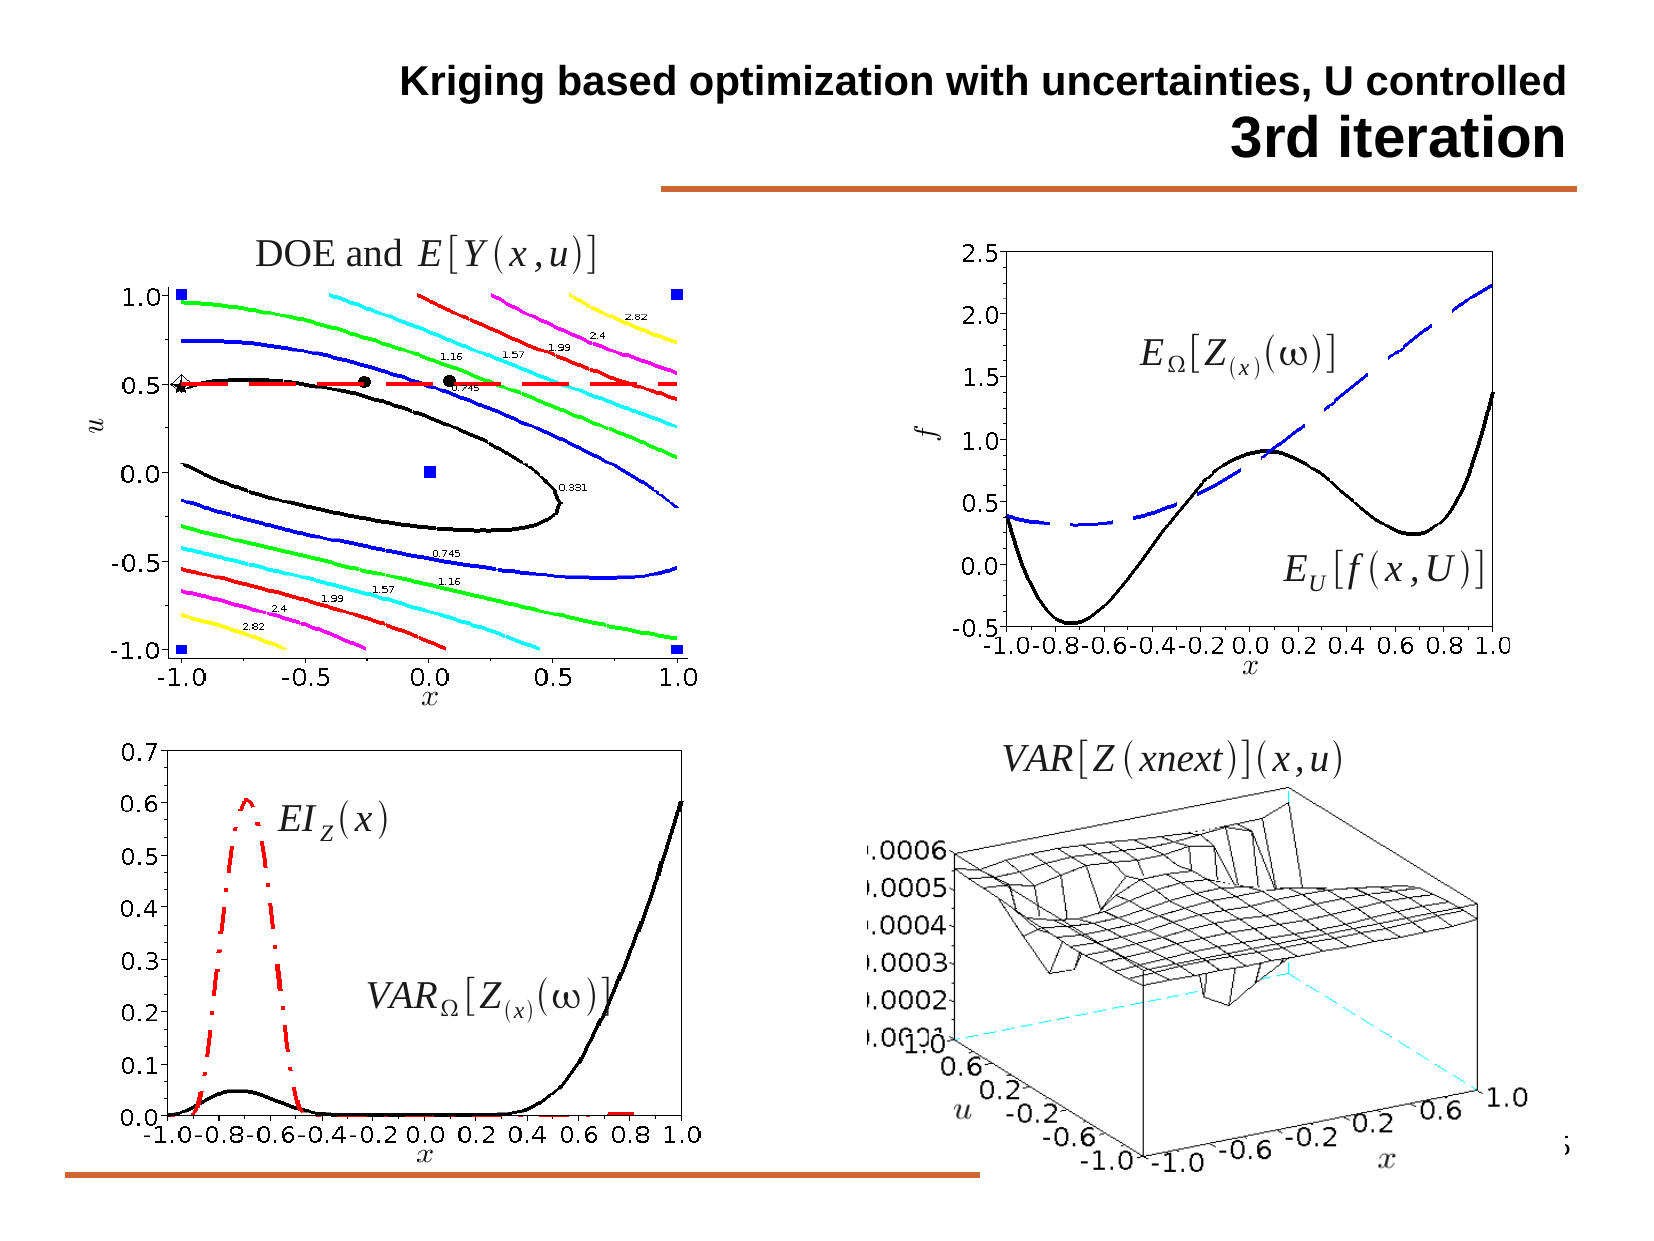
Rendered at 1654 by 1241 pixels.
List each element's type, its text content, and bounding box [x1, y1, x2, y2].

chart [1271, 547, 1495, 597]
chart [1127, 330, 1347, 381]
picture [867, 726, 1565, 1218]
picture [59, 277, 709, 725]
chart [265, 797, 399, 847]
chart [235, 232, 606, 278]
picture [59, 741, 701, 1182]
picture [903, 242, 1510, 695]
text_box Kriging based optimization with uncertainties, U controlled 3rd iteration [165, 50, 1583, 178]
chart [355, 974, 621, 1025]
chart [991, 736, 1355, 782]
